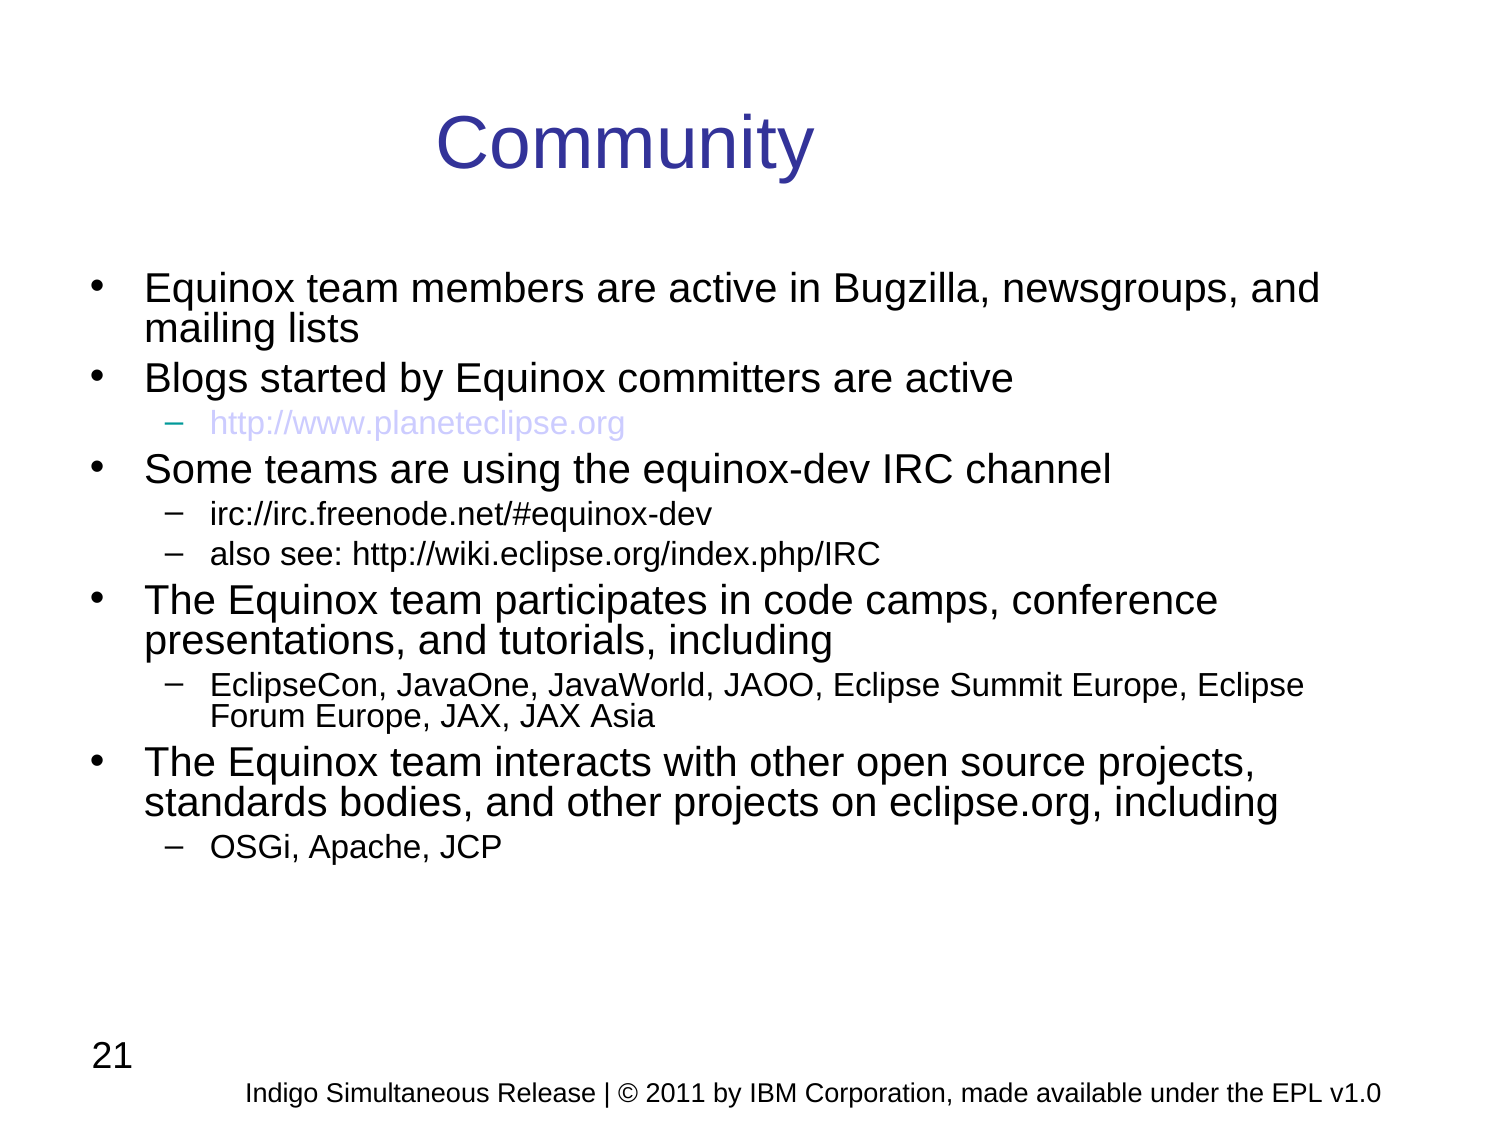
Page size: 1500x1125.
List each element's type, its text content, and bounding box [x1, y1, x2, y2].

list Equinox team members are active in Bugzilla, newsgroups, and mailing lists Blogs started by Equinox committers are active http://www.planeteclipse.org Some teams are using the equinox-dev IRC channel irc://irc.freenode.net/#equinox-dev also see: http://wiki.eclipse.org/index.php/IRC The Equinox team participates in code camps, conference presentations, and tutorials, including EclipseCon, JavaOne, JavaWorld, JAOO, Eclipse Summit Europe, Eclipse Forum Europe, JAX, JAX Asia The Equinox team interacts with other open source projects, standards bodies, and other projects on eclipse.org, including OSGi, Apache, JCP [75, 262, 1426, 1005]
title Community [74, 45, 1176, 233]
